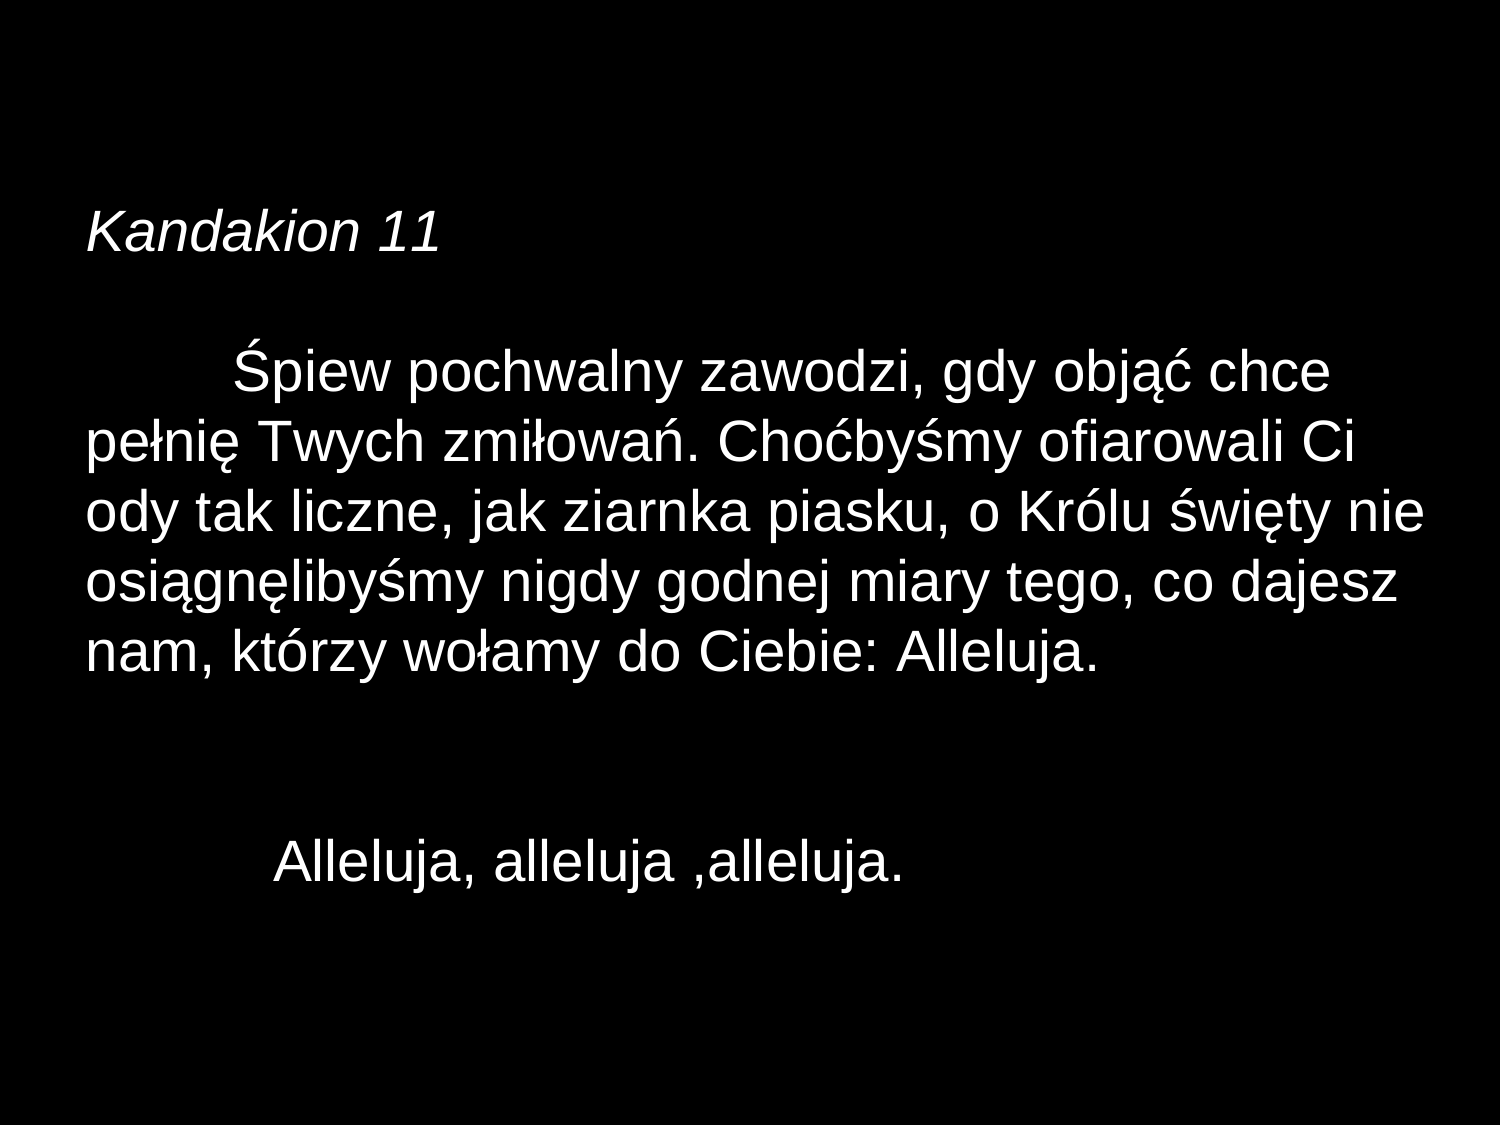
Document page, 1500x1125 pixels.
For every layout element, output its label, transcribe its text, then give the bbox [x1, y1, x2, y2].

text_box Kandakion 11 Śpiew pochwalny zawodzi, gdy objąć chce pełnię Twych zmiłowań. Choćbyśmy ofiarowali Ci ody tak liczne, jak ziarnka piasku, o Królu święty nie osiągnęlibyśmy nigdy godnej miary tego, co dajesz nam, którzy wołamy do Ciebie: Alleluja. Alleluja, alleluja ,alleluja. [70, 185, 1465, 1041]
